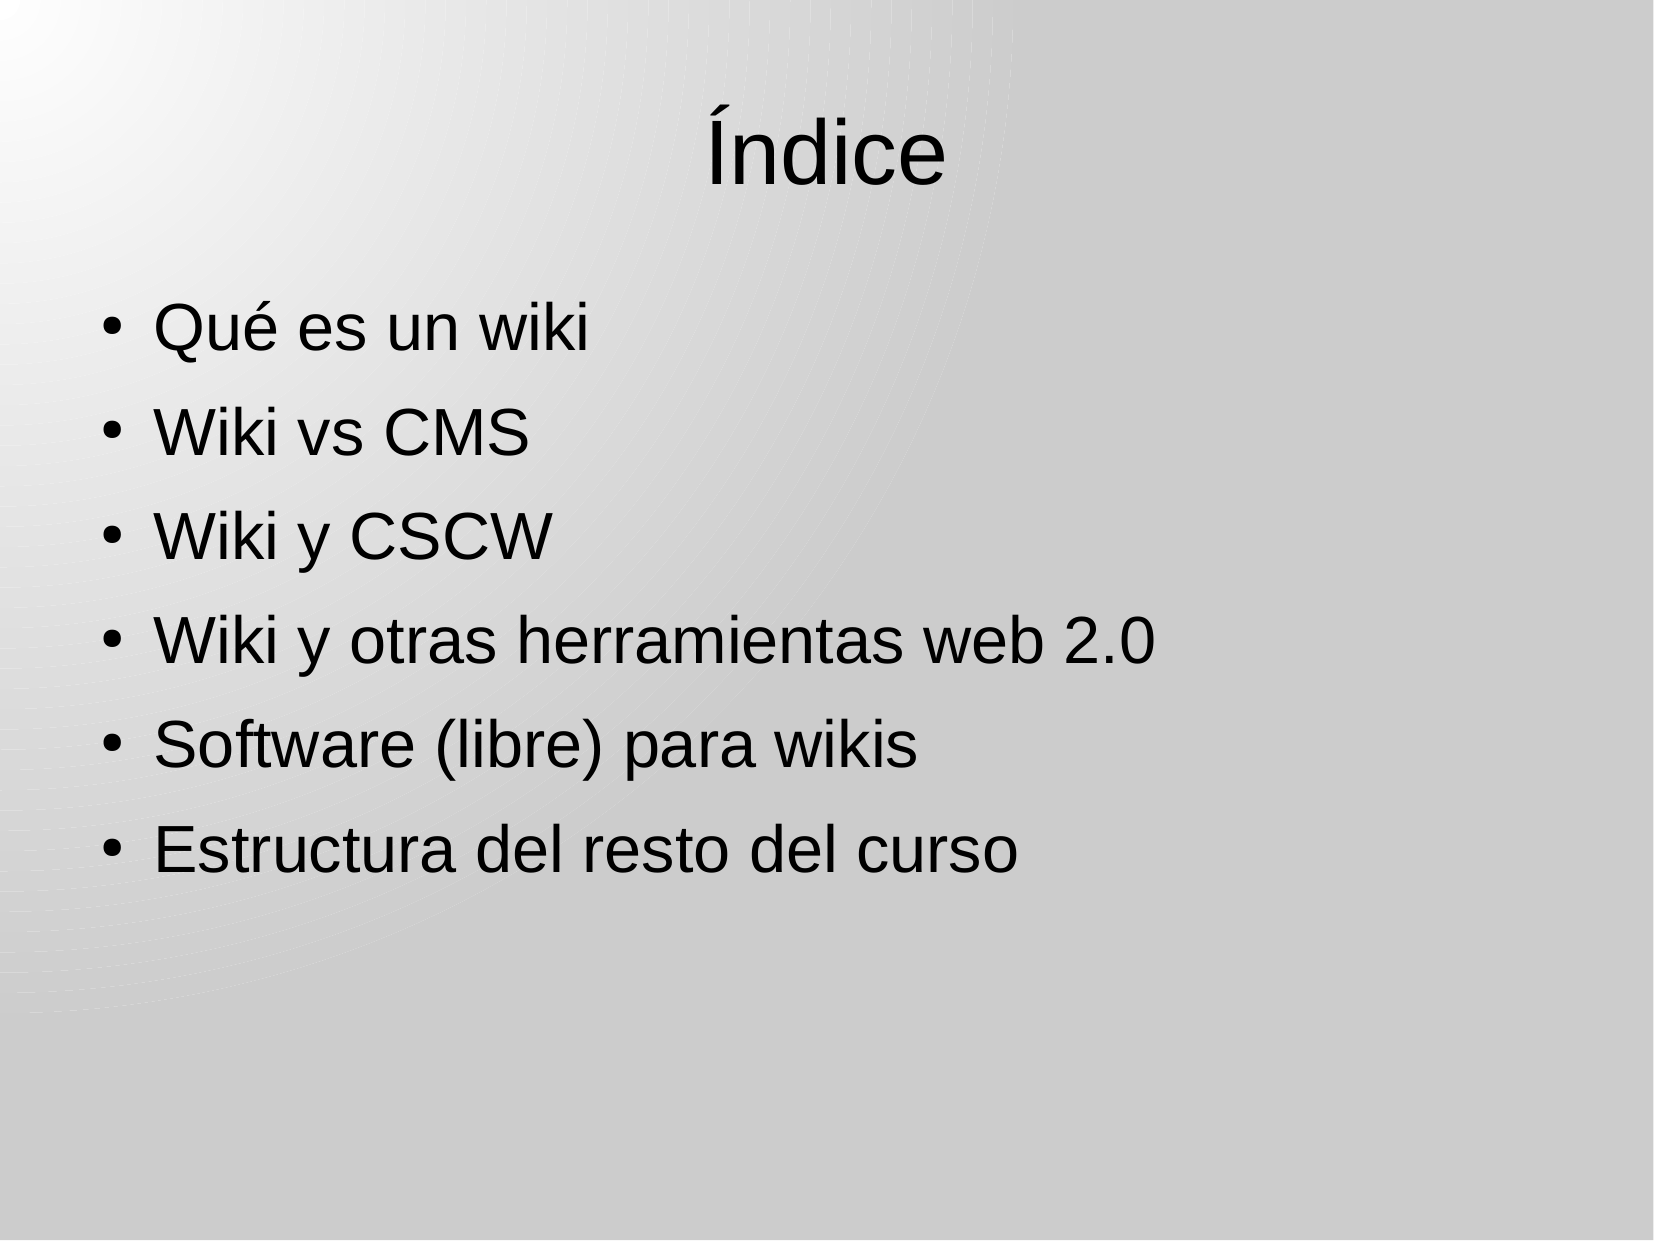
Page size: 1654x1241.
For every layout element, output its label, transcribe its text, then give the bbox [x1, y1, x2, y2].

title Índice [82, 49, 1571, 257]
list Qué es un wiki Wiki vs CMS Wiki y CSCW Wiki y otras herramientas web 2.0 Software (libre) para wikis Estructura del resto del curso [82, 290, 1538, 1109]
